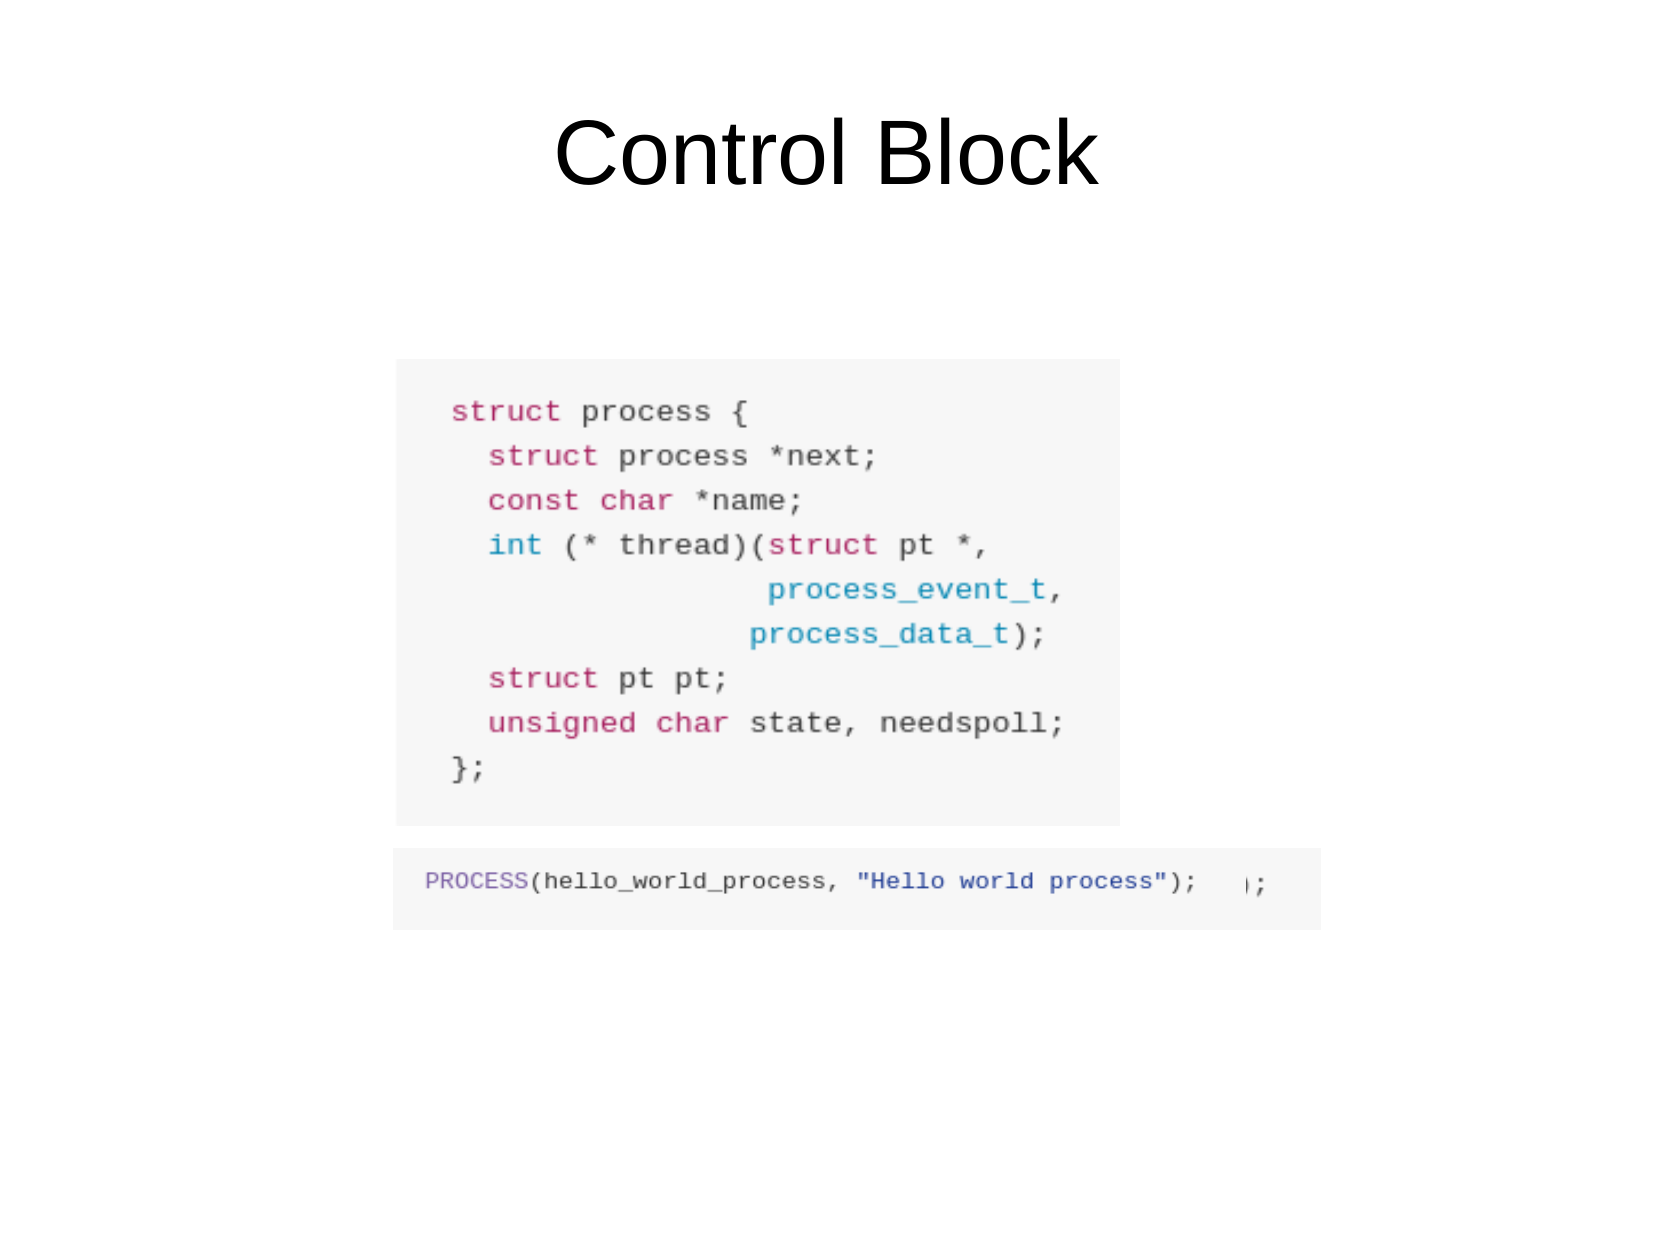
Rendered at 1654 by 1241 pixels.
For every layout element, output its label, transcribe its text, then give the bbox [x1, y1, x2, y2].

picture [390, 359, 1120, 826]
title Control Block [82, 49, 1571, 257]
picture [393, 848, 1321, 931]
